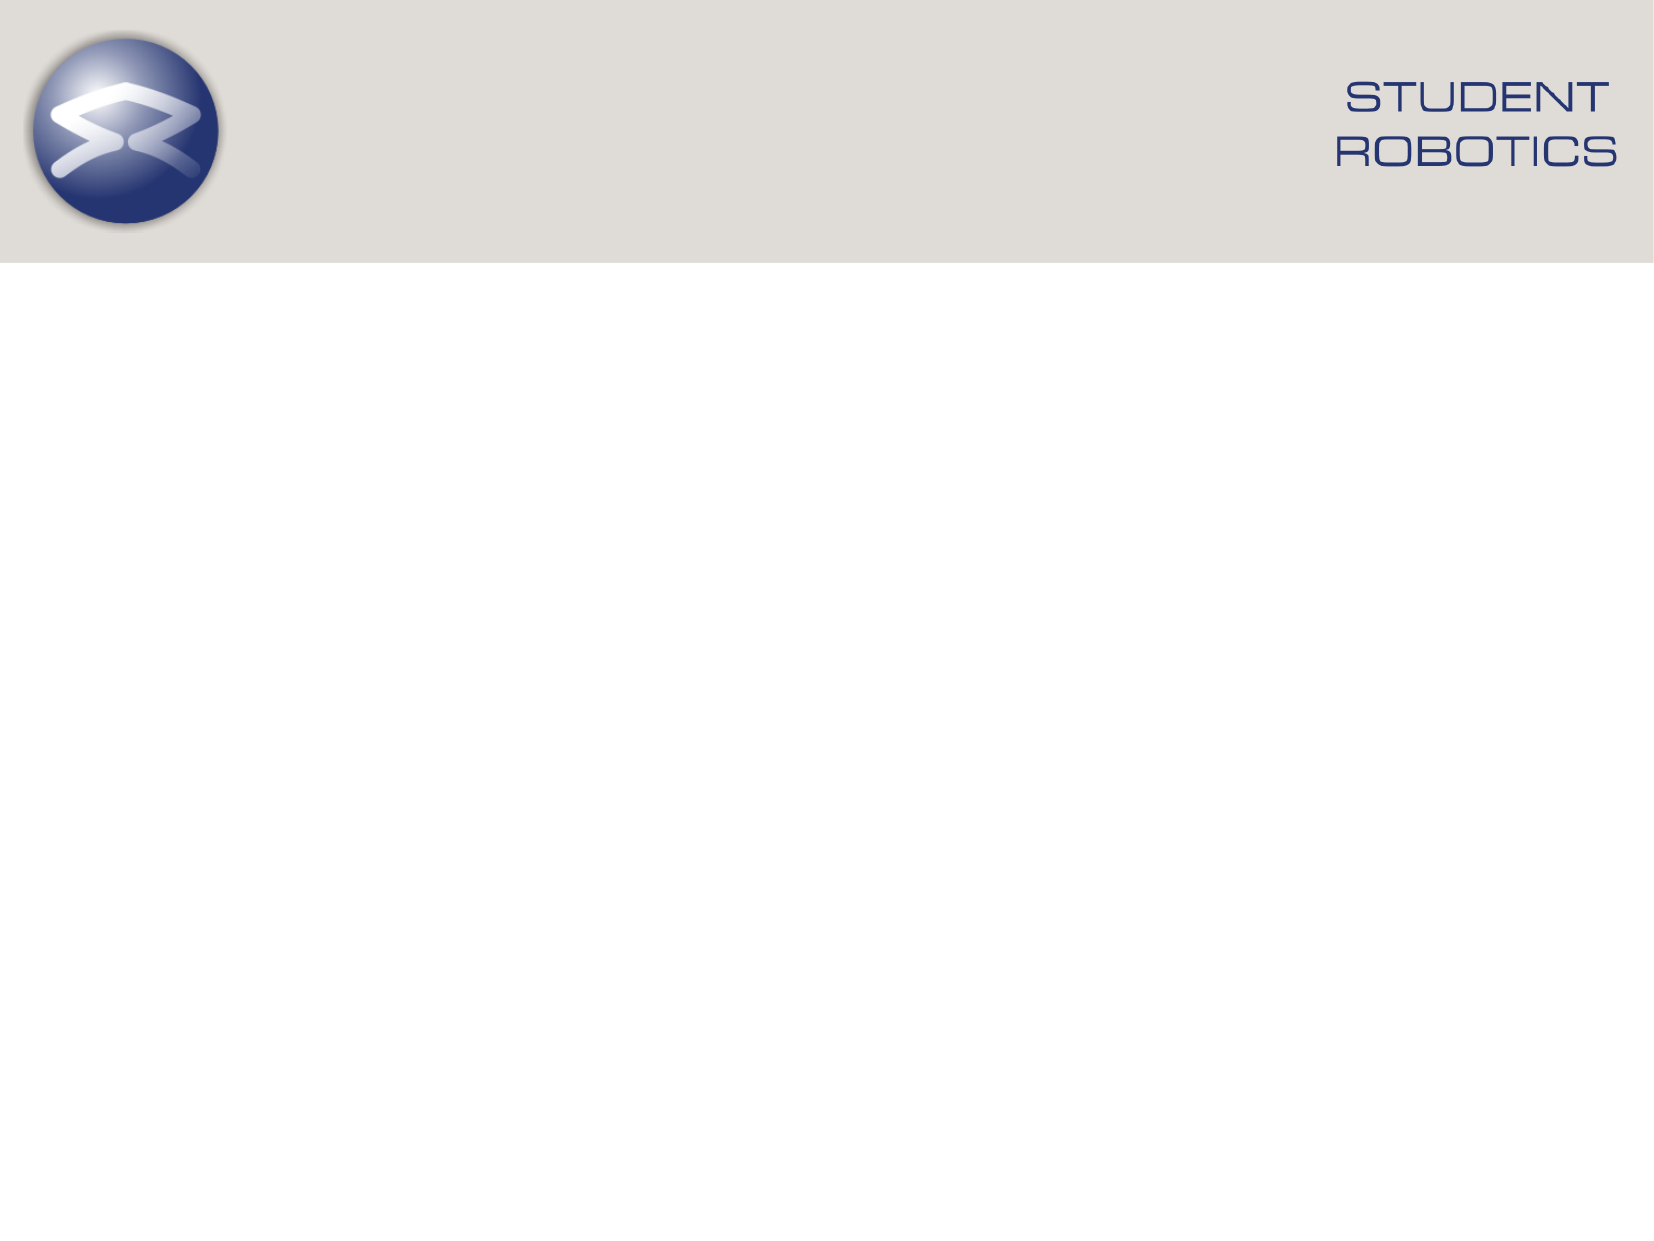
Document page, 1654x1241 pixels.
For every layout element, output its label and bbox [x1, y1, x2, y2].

picture [1332, 68, 1633, 174]
picture [9, 19, 245, 245]
text_box [0, 0, 1654, 263]
